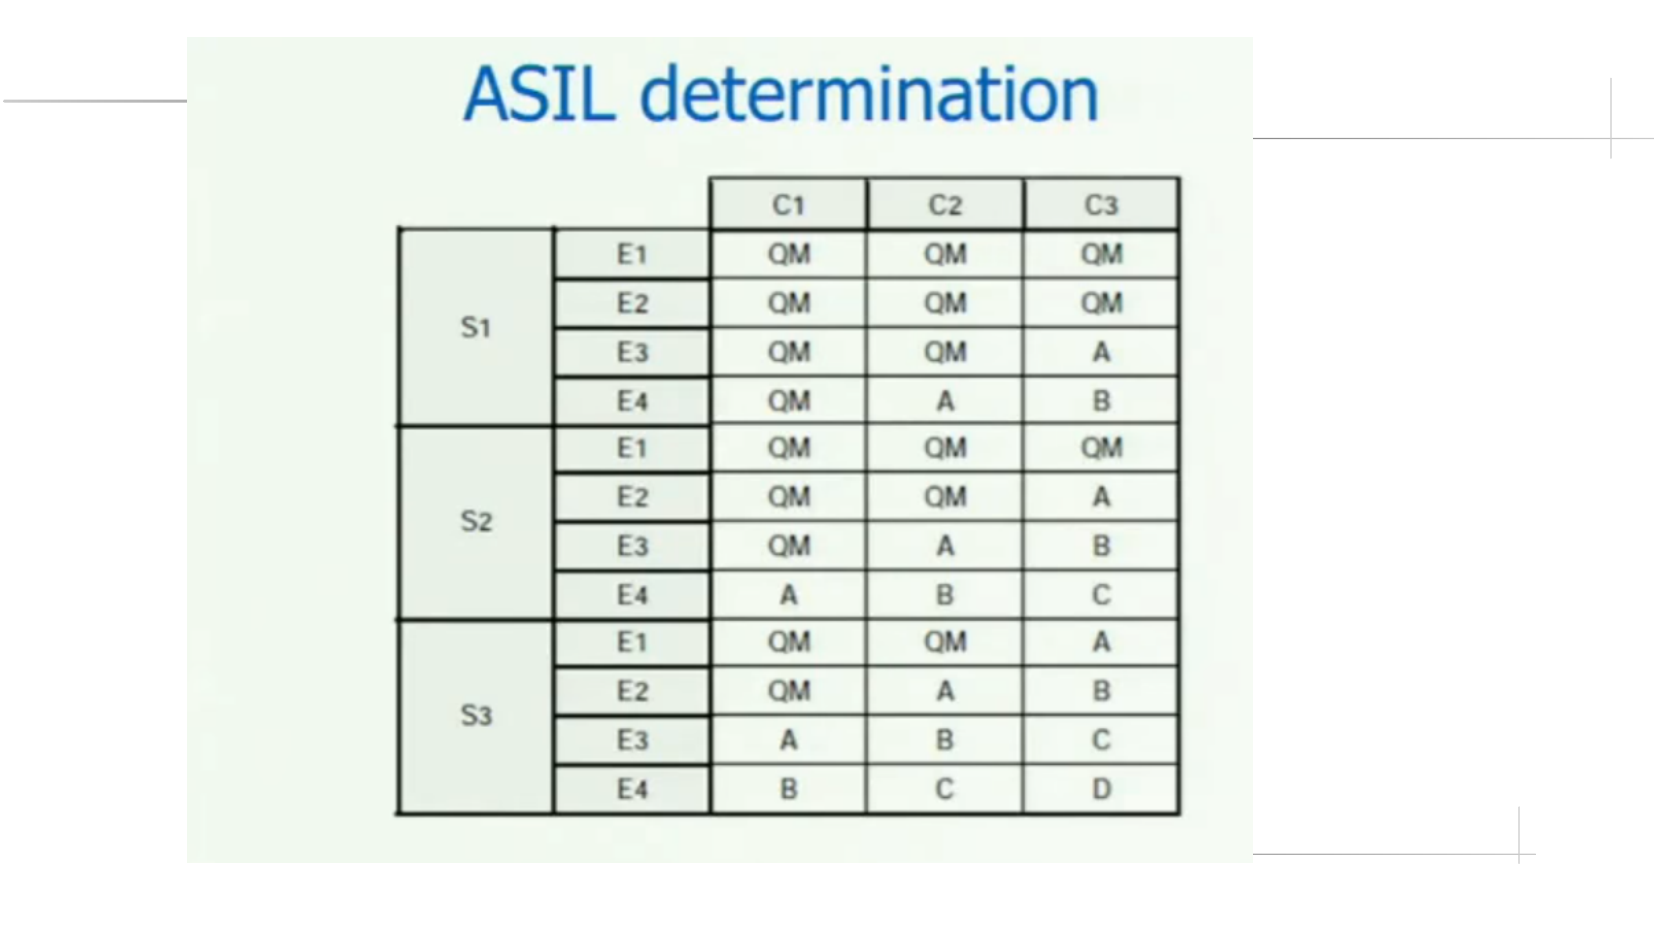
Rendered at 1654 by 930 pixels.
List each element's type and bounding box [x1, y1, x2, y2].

picture [187, 37, 1253, 863]
